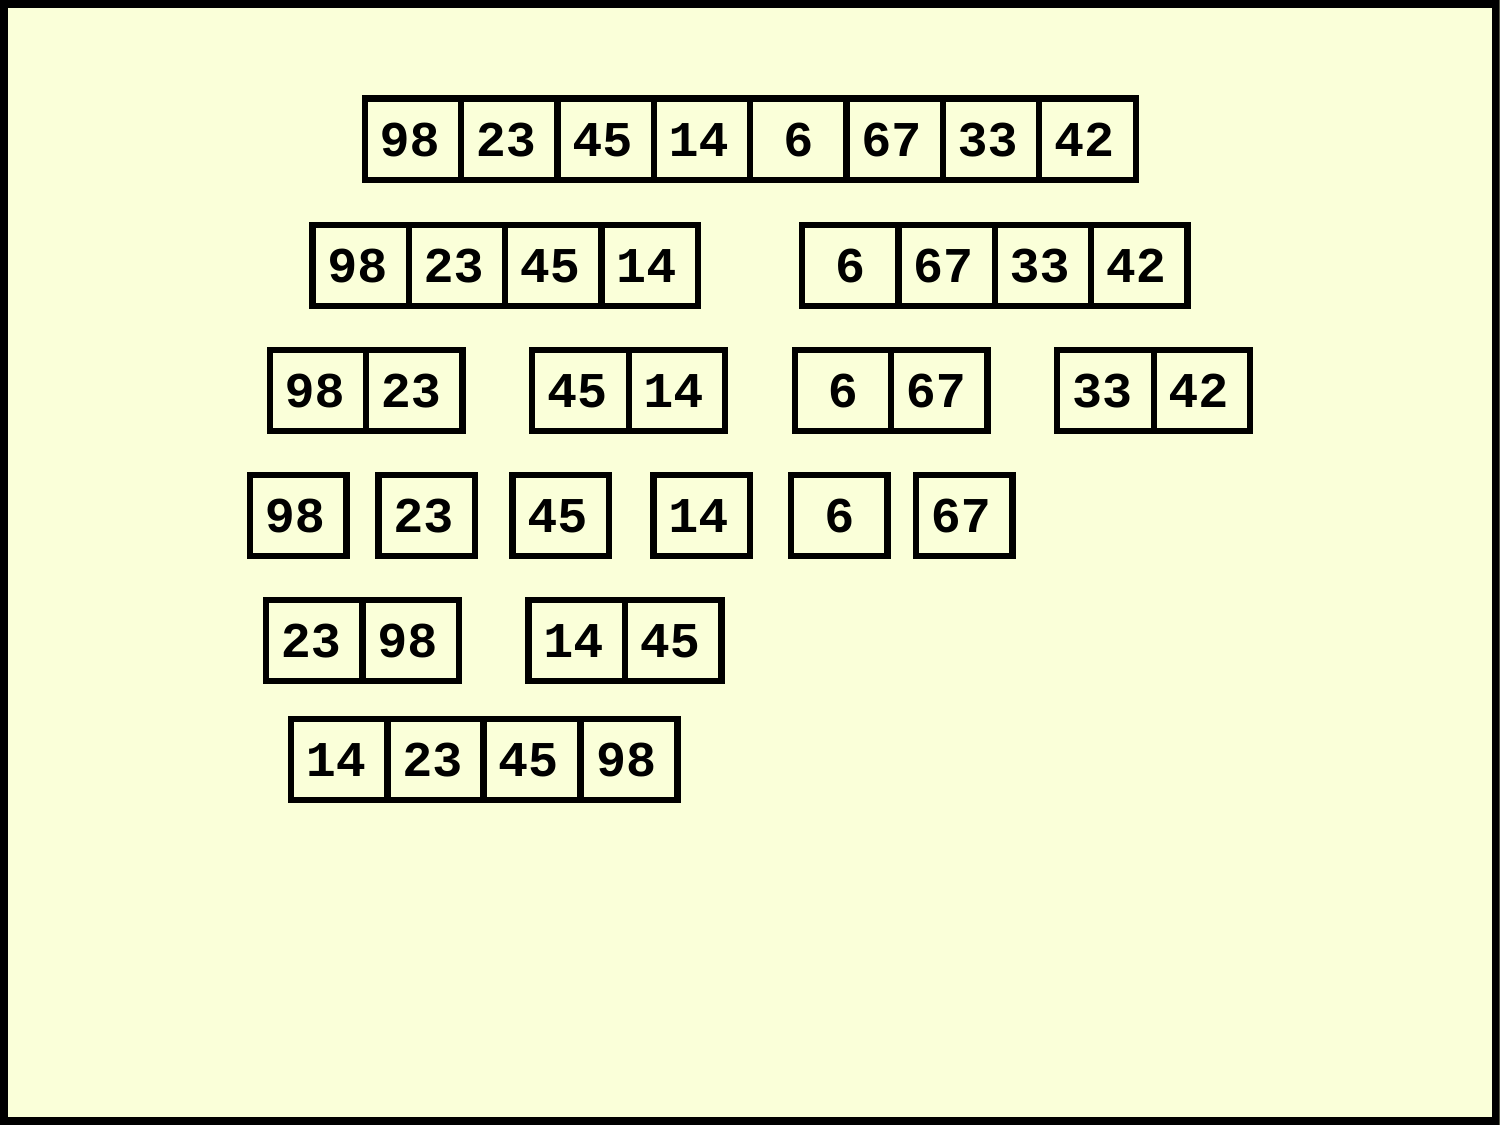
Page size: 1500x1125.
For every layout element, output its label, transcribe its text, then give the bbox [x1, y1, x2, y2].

text_box 45 [558, 98, 653, 180]
text_box 98 [249, 474, 347, 557]
text_box 45 [625, 600, 722, 682]
text_box 33 [1057, 350, 1153, 432]
text_box 6 [750, 98, 847, 180]
text_box 45 [532, 350, 628, 432]
text_box 14 [628, 350, 726, 432]
text_box 33 [942, 98, 1039, 180]
text_box 14 [528, 600, 625, 682]
text_box 14 [653, 98, 750, 180]
text_box 45 [506, 224, 601, 307]
text_box 23 [367, 350, 463, 432]
text_box 23 [387, 718, 483, 801]
text_box 67 [892, 350, 988, 432]
text_box 6 [794, 350, 892, 432]
text_box 45 [512, 474, 609, 557]
text_box 67 [899, 224, 994, 307]
text_box 6 [791, 474, 888, 557]
text_box 23 [378, 474, 475, 557]
text_box 98 [312, 224, 409, 307]
text_box 67 [916, 474, 1013, 557]
text_box 42 [1039, 98, 1136, 180]
text_box 98 [362, 600, 459, 682]
text_box 67 [847, 98, 942, 180]
text_box 42 [1153, 350, 1251, 432]
text_box 23 [462, 98, 558, 180]
text_box 98 [364, 98, 462, 180]
text_box 23 [266, 600, 362, 682]
text_box 98 [581, 718, 678, 801]
text_box 42 [1091, 224, 1188, 307]
text_box 6 [802, 224, 899, 307]
text_box 98 [269, 350, 367, 432]
text_box 14 [601, 224, 698, 307]
text_box 14 [653, 474, 751, 557]
text_box 45 [483, 718, 580, 801]
text_box 23 [409, 224, 506, 307]
text_box 33 [994, 224, 1091, 307]
text_box 14 [291, 718, 387, 801]
